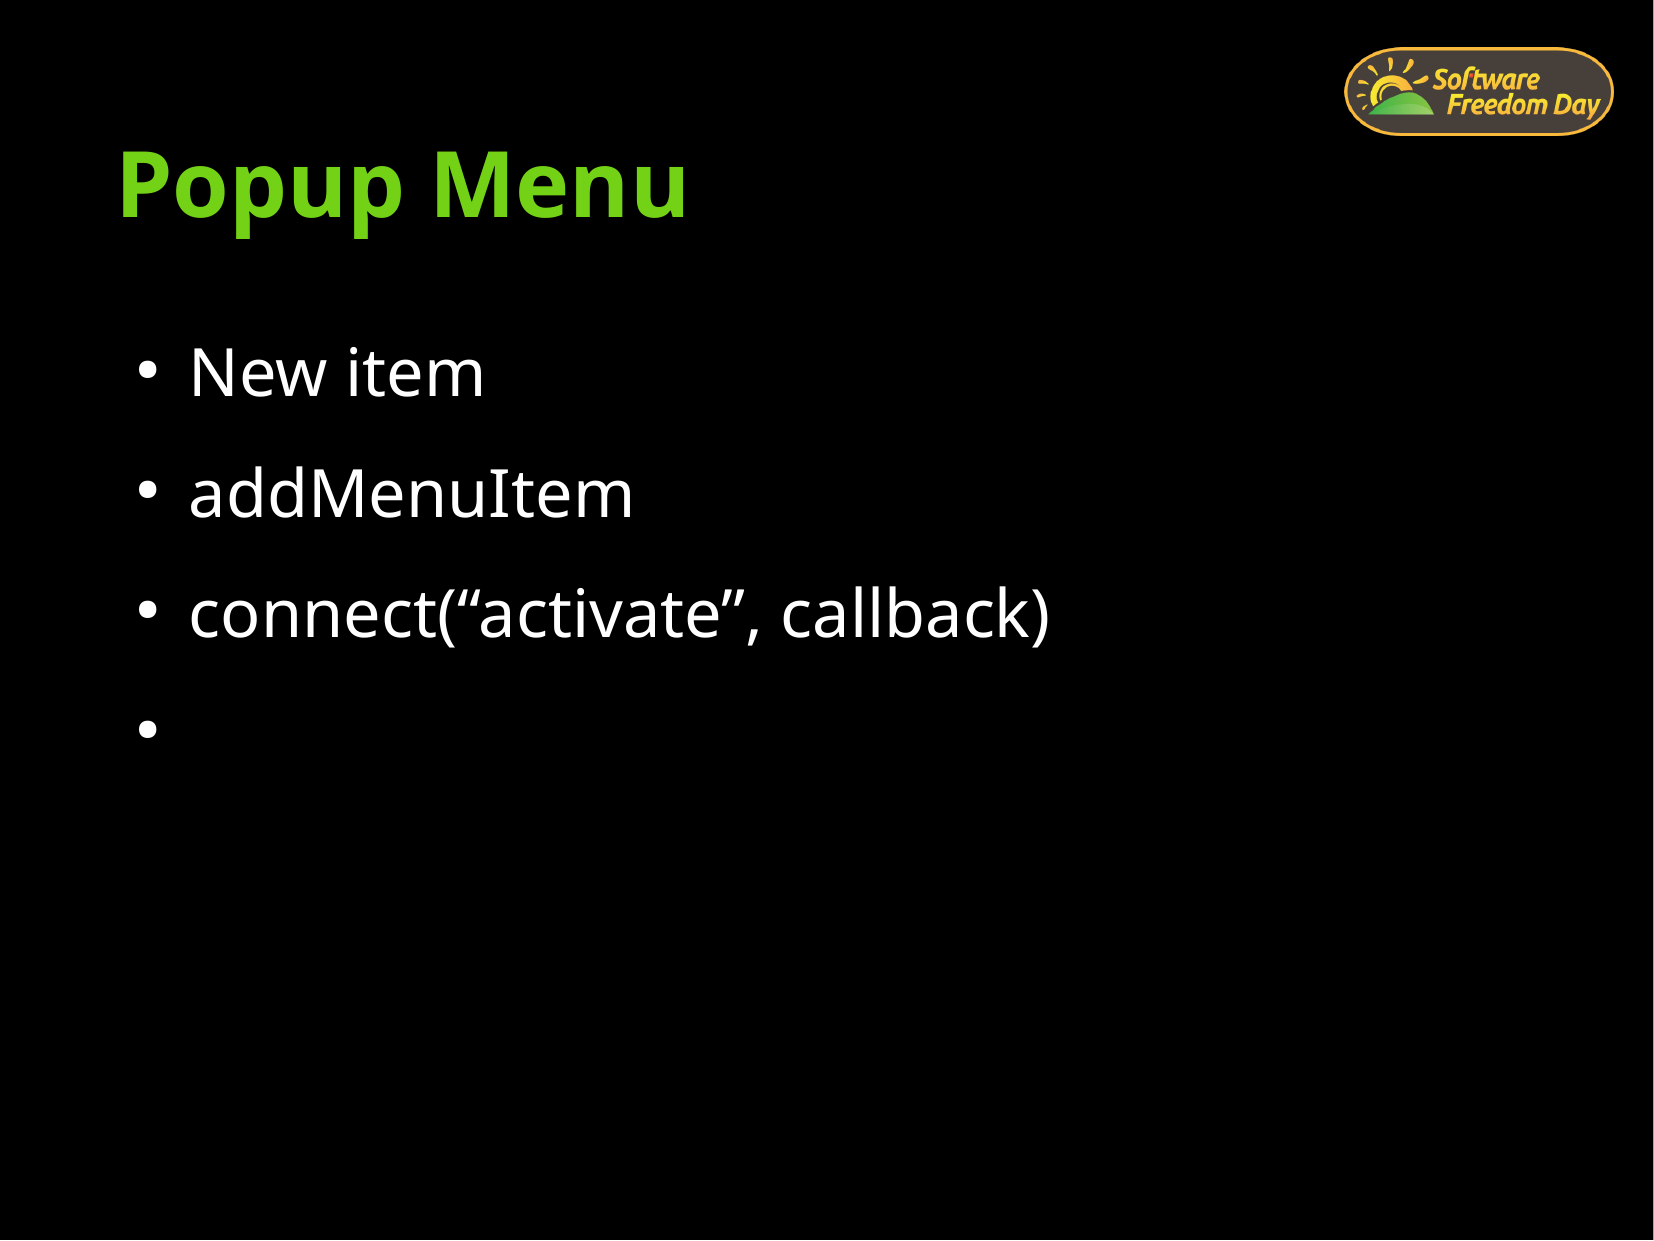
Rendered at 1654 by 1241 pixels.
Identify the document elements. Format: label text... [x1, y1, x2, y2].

list New item addMenuItem connect(“activate”, callback) [118, 325, 1536, 1145]
title Popup Menu [115, 78, 1539, 287]
picture [1344, 47, 1614, 136]
